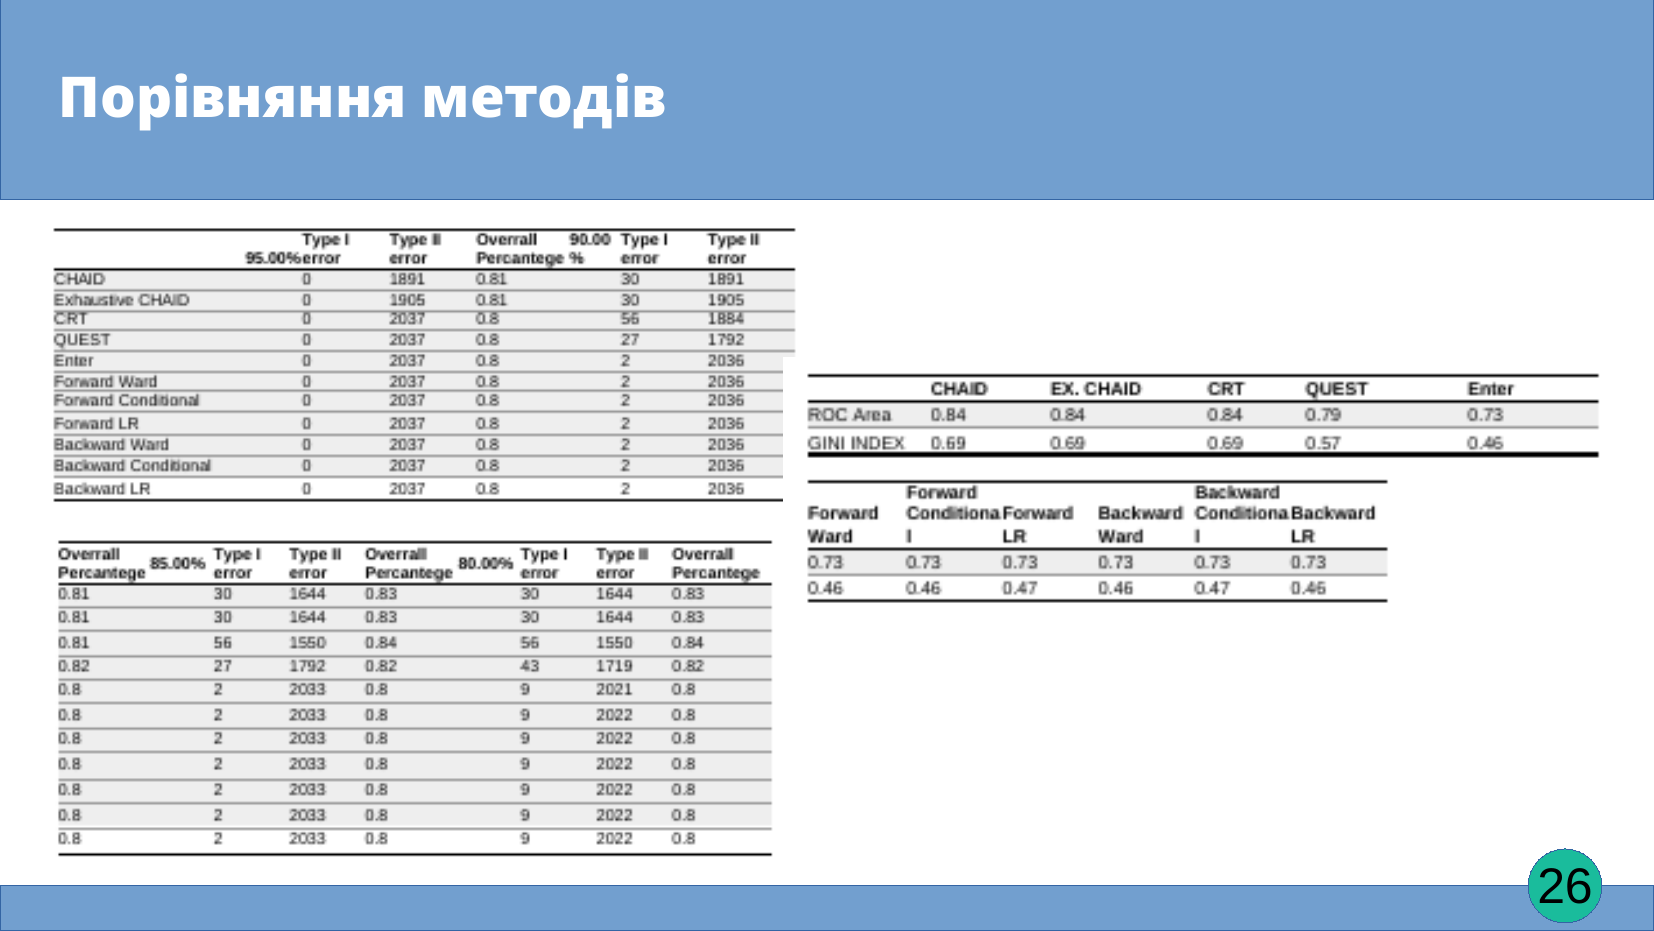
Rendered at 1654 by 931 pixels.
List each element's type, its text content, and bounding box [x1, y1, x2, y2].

title Порівняння методів [59, 37, 1595, 155]
picture [29, 206, 1625, 868]
